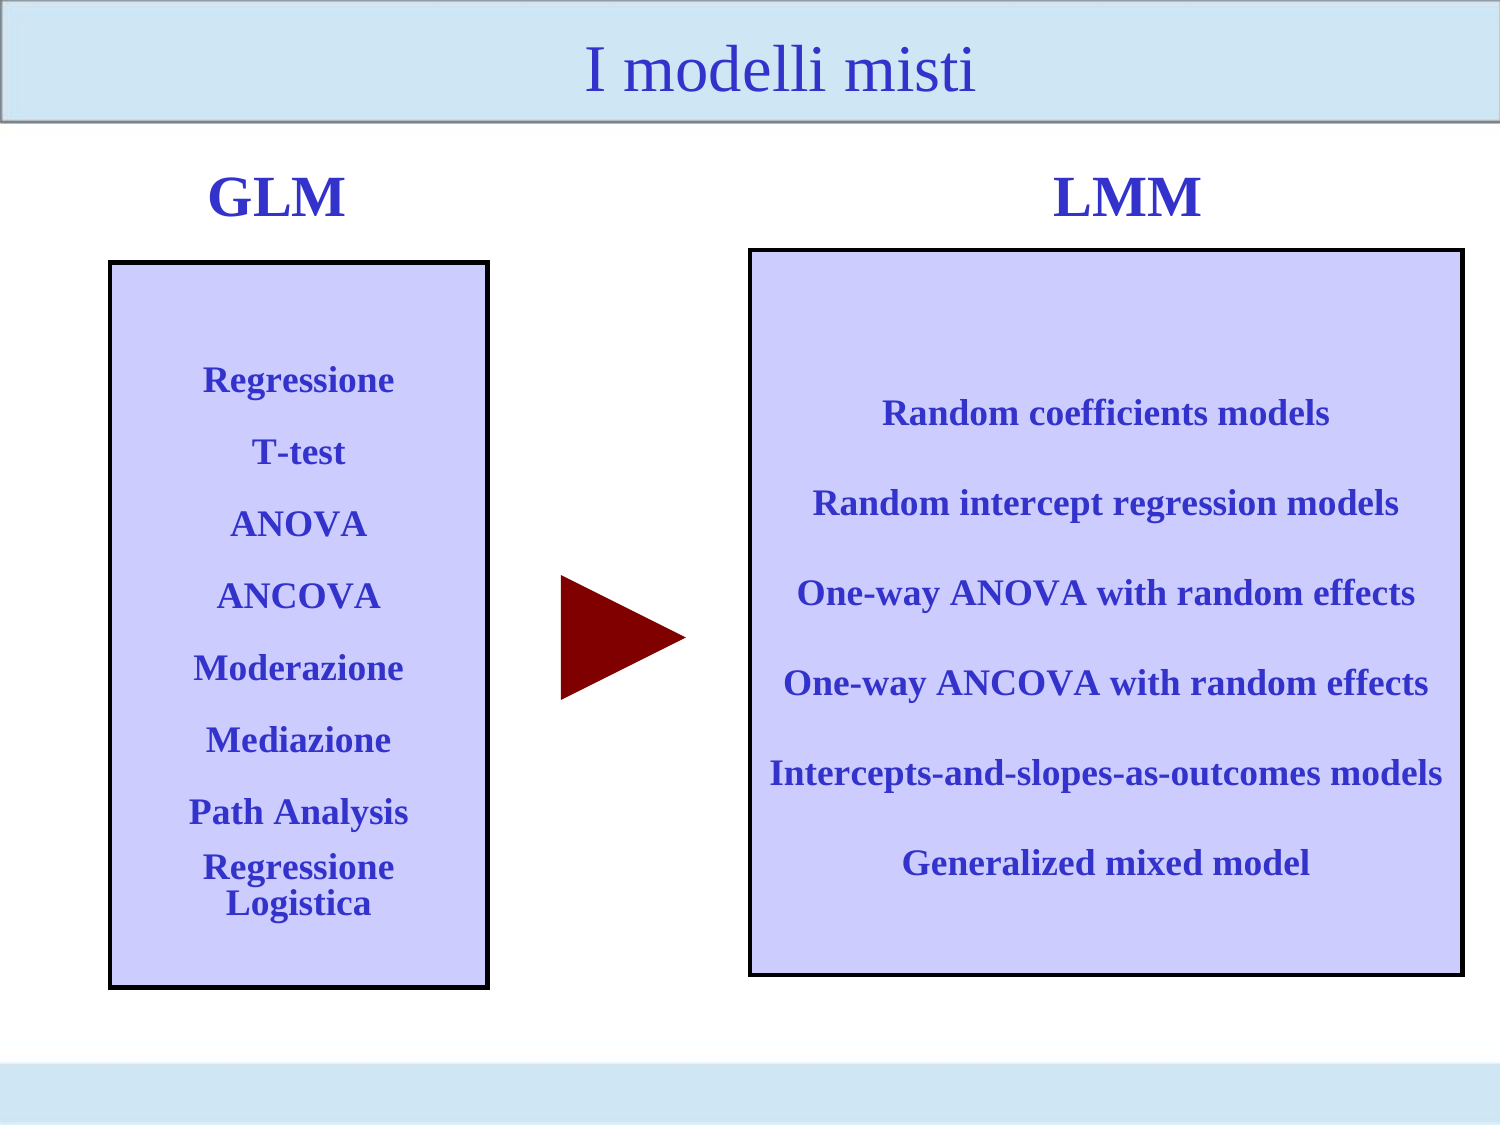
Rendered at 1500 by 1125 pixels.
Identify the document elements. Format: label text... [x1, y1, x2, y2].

text_box GLM [193, 150, 362, 236]
picture [0, 0, 1500, 1125]
text_box Regressione T-test ANOVA ANCOVA Moderazione Mediazione Path Analysis Regressione Logistica [110, 262, 488, 988]
title I modelli misti [249, 17, 1313, 113]
text_box Random coefficients models Random intercept regression models One-way ANOVA with random effects One-way ANCOVA with random effects Intercepts-and-slopes-as-outcomes models Generalized mixed model [749, 250, 1463, 976]
text_box LMM [1038, 150, 1218, 236]
